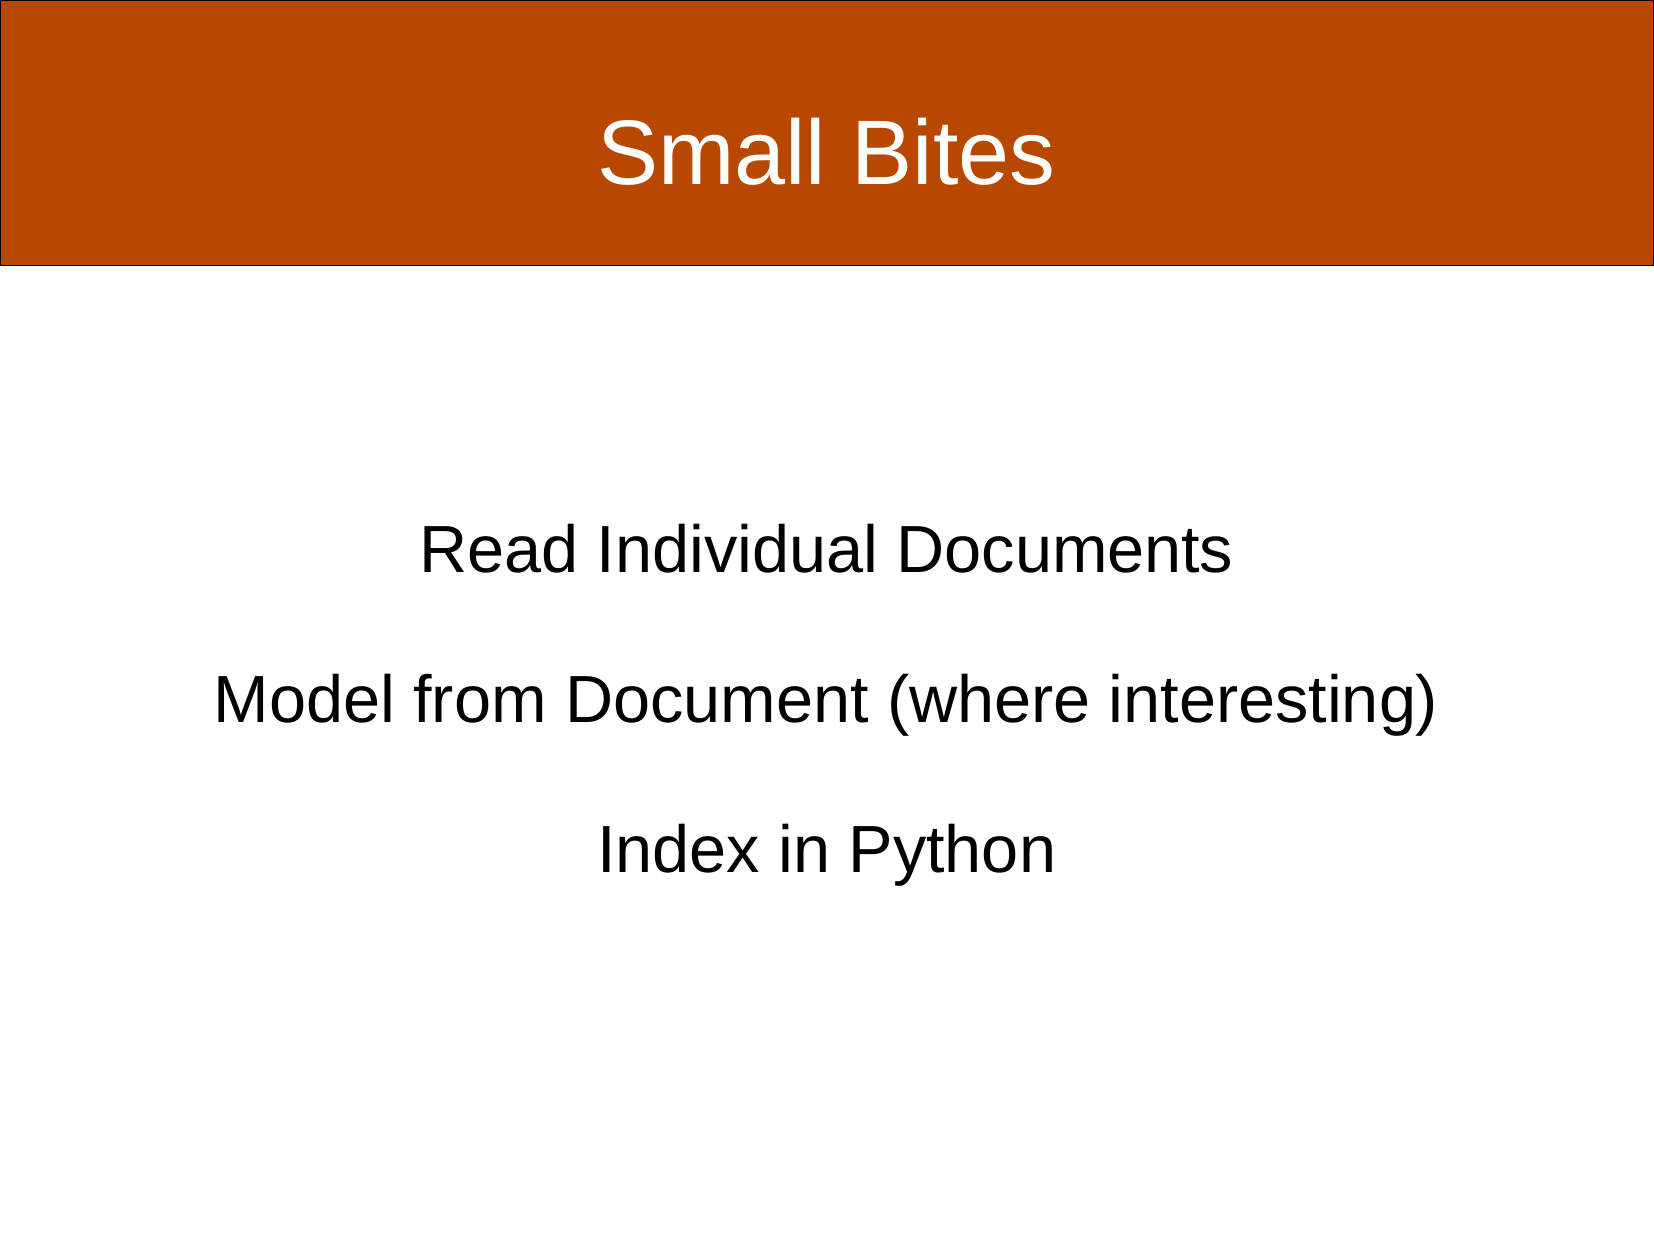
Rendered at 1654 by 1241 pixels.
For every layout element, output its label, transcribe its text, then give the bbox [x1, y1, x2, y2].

subtitle Read Individual Documents Model from Document (where interesting) Index in Python [82, 297, 1571, 1102]
title Small Bites [82, 56, 1571, 250]
